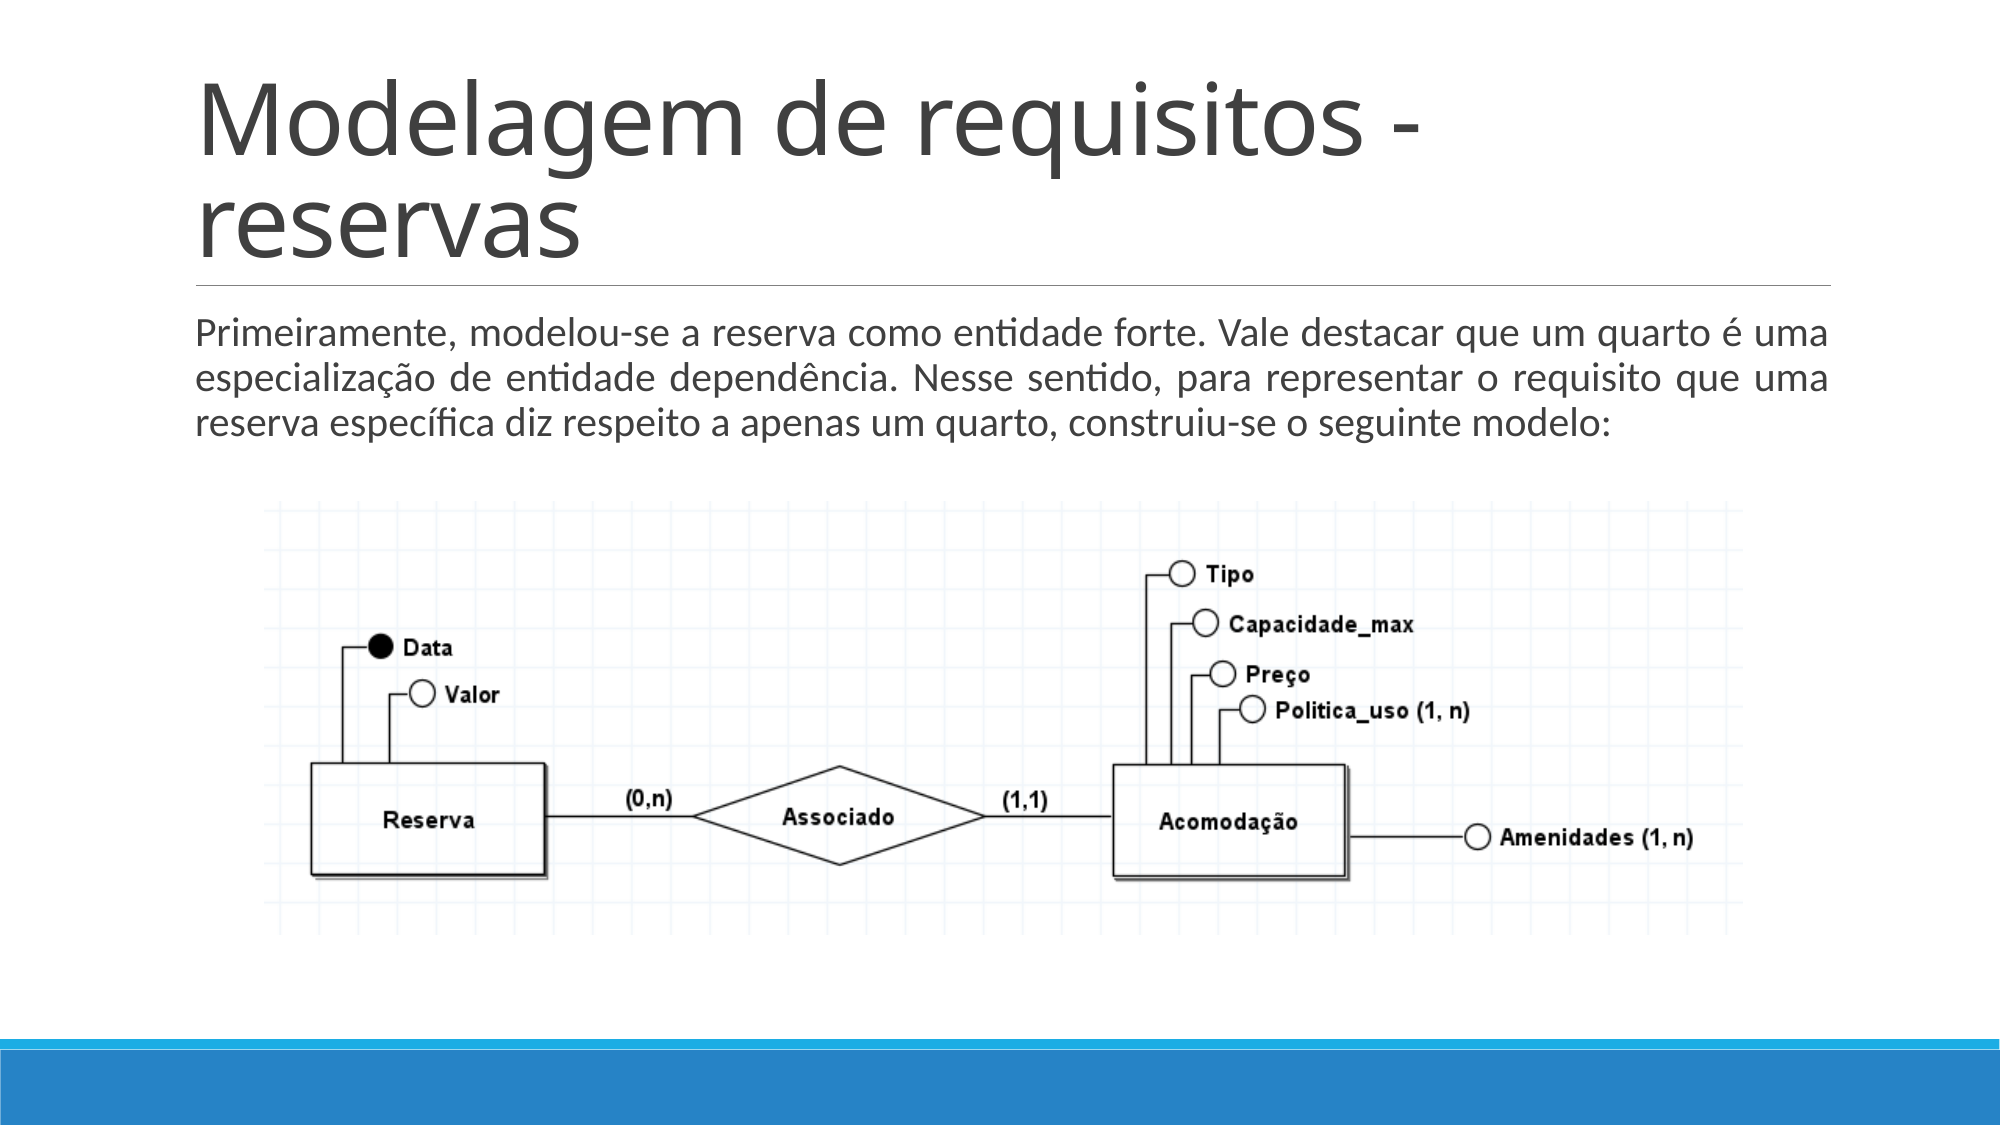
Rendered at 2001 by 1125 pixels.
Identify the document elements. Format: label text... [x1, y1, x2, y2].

list Primeiramente, modelou-se a reserva como entidade forte. Vale destacar que um quarto é uma especialização de entidade dependência. Nesse sentido, para representar o requisito que uma reserva específica diz respeito a apenas um quarto, construiu-se o seguinte modelo: [180, 302, 1830, 963]
picture [264, 501, 1743, 935]
title Modelagem de requisitos - reservas [180, 47, 1830, 285]
